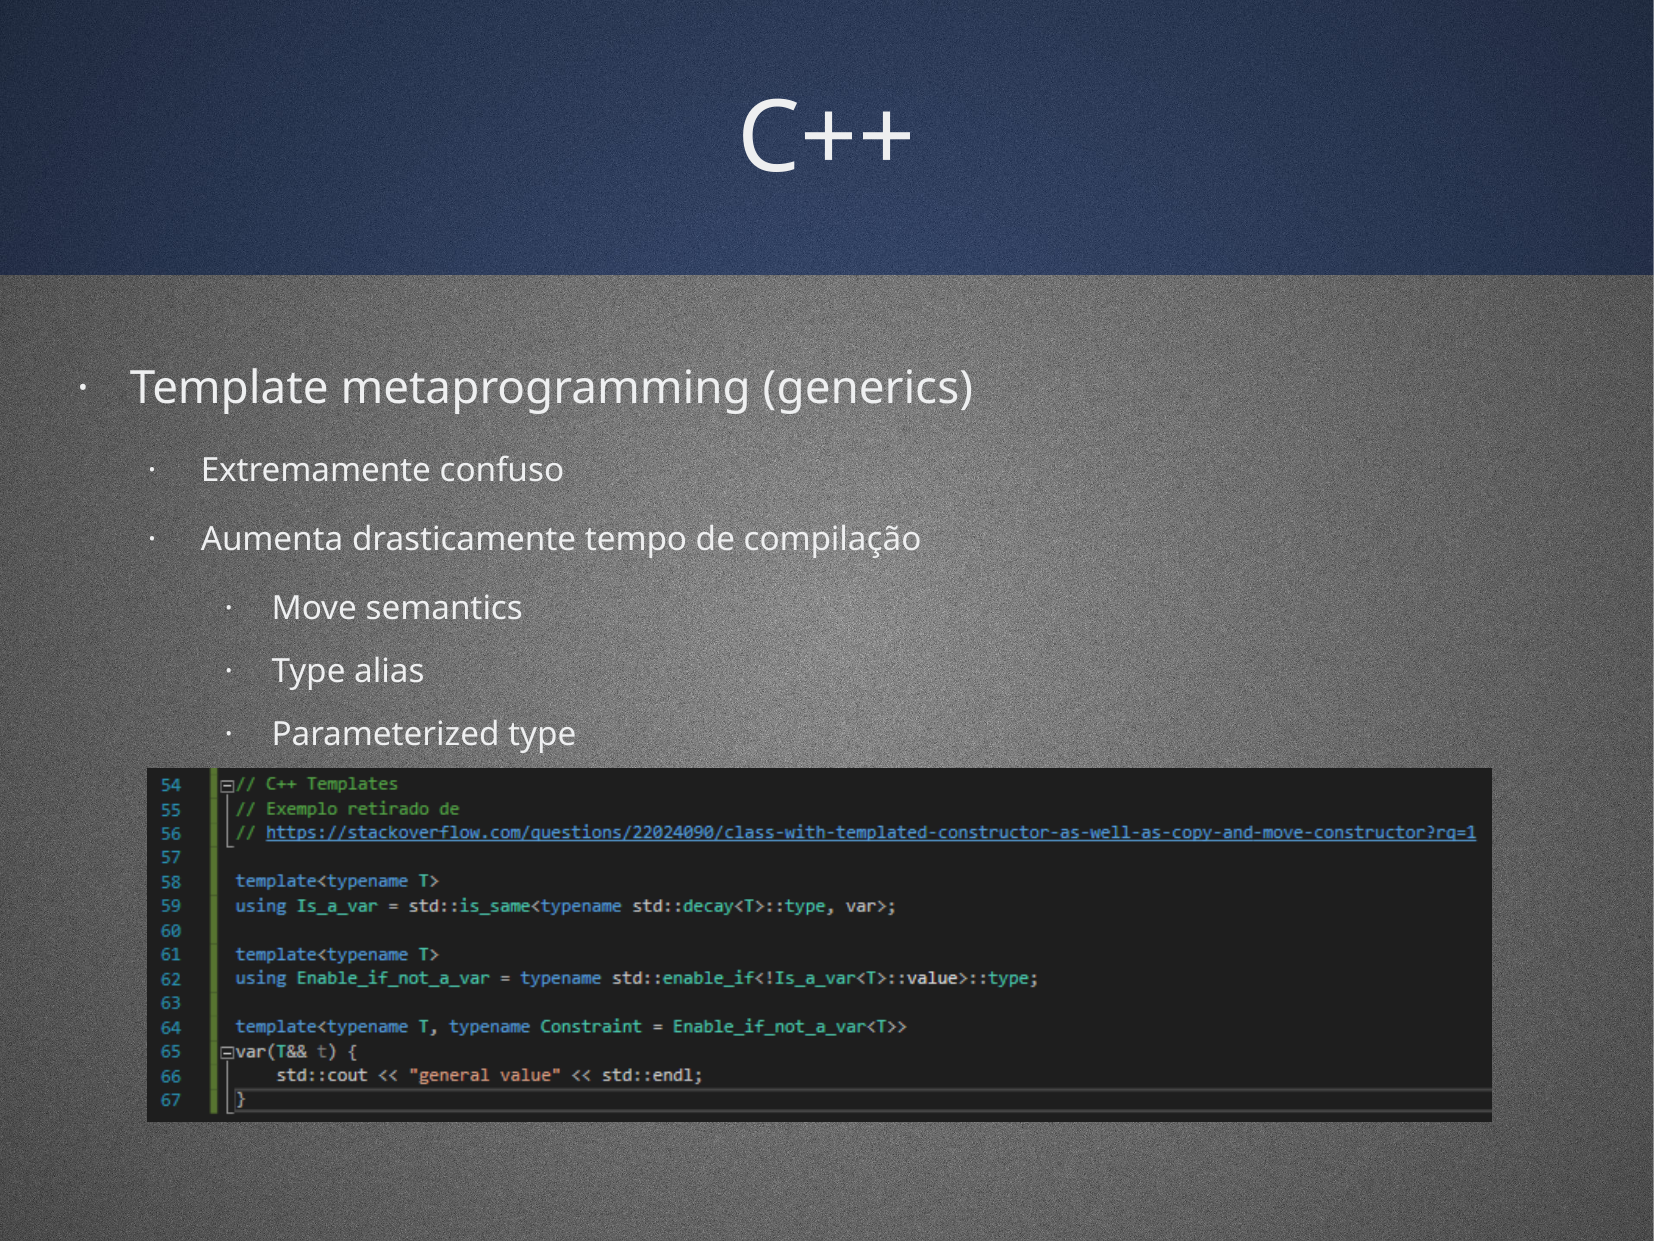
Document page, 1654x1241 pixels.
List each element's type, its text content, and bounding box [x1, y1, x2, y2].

list Template metaprogramming (generics) Extremamente confuso Aumenta drasticamente tempo de compilação Move semantics Type alias Parameterized type [59, 354, 1536, 1063]
title C++ [88, 29, 1565, 237]
picture [0, 0, 1654, 1241]
